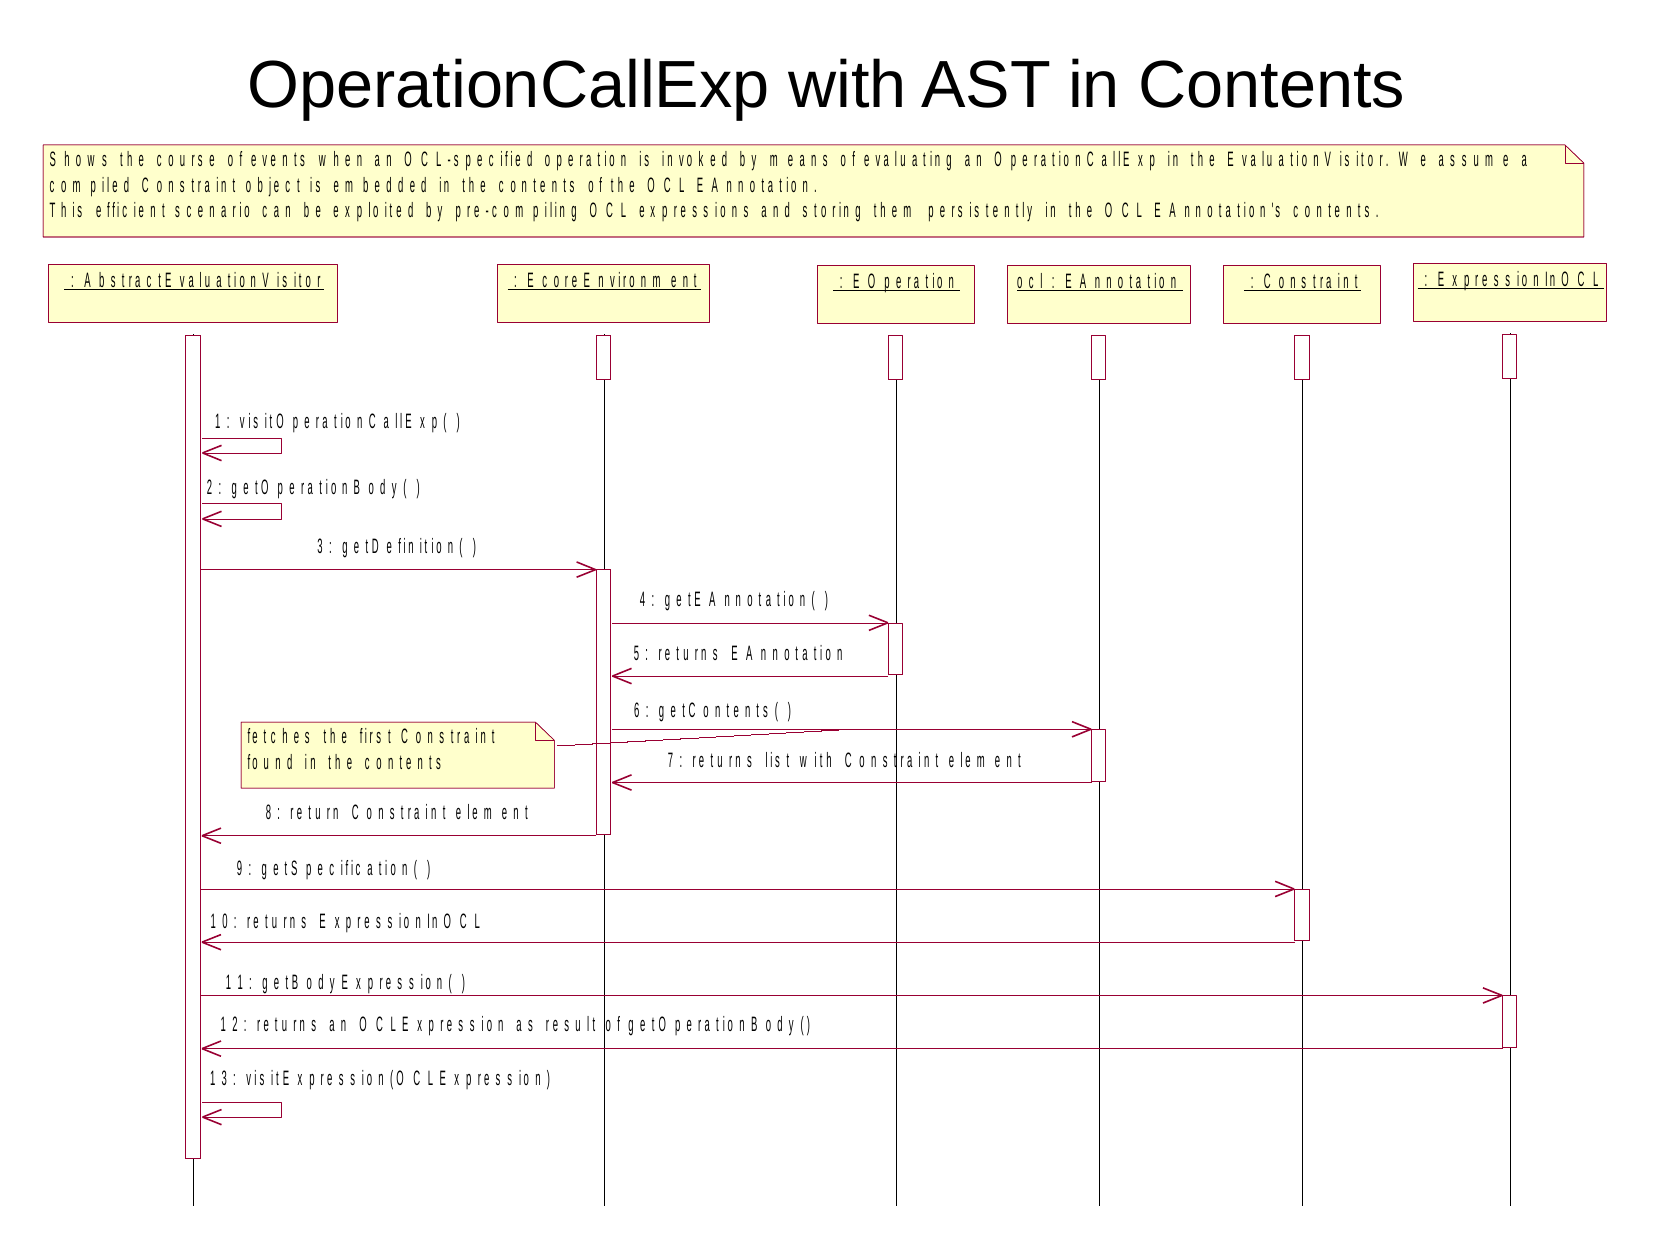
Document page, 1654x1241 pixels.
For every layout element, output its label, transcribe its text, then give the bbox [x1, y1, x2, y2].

picture [0, 89, 1654, 1241]
title OperationCallExp with AST in Contents [82, 47, 1571, 89]
